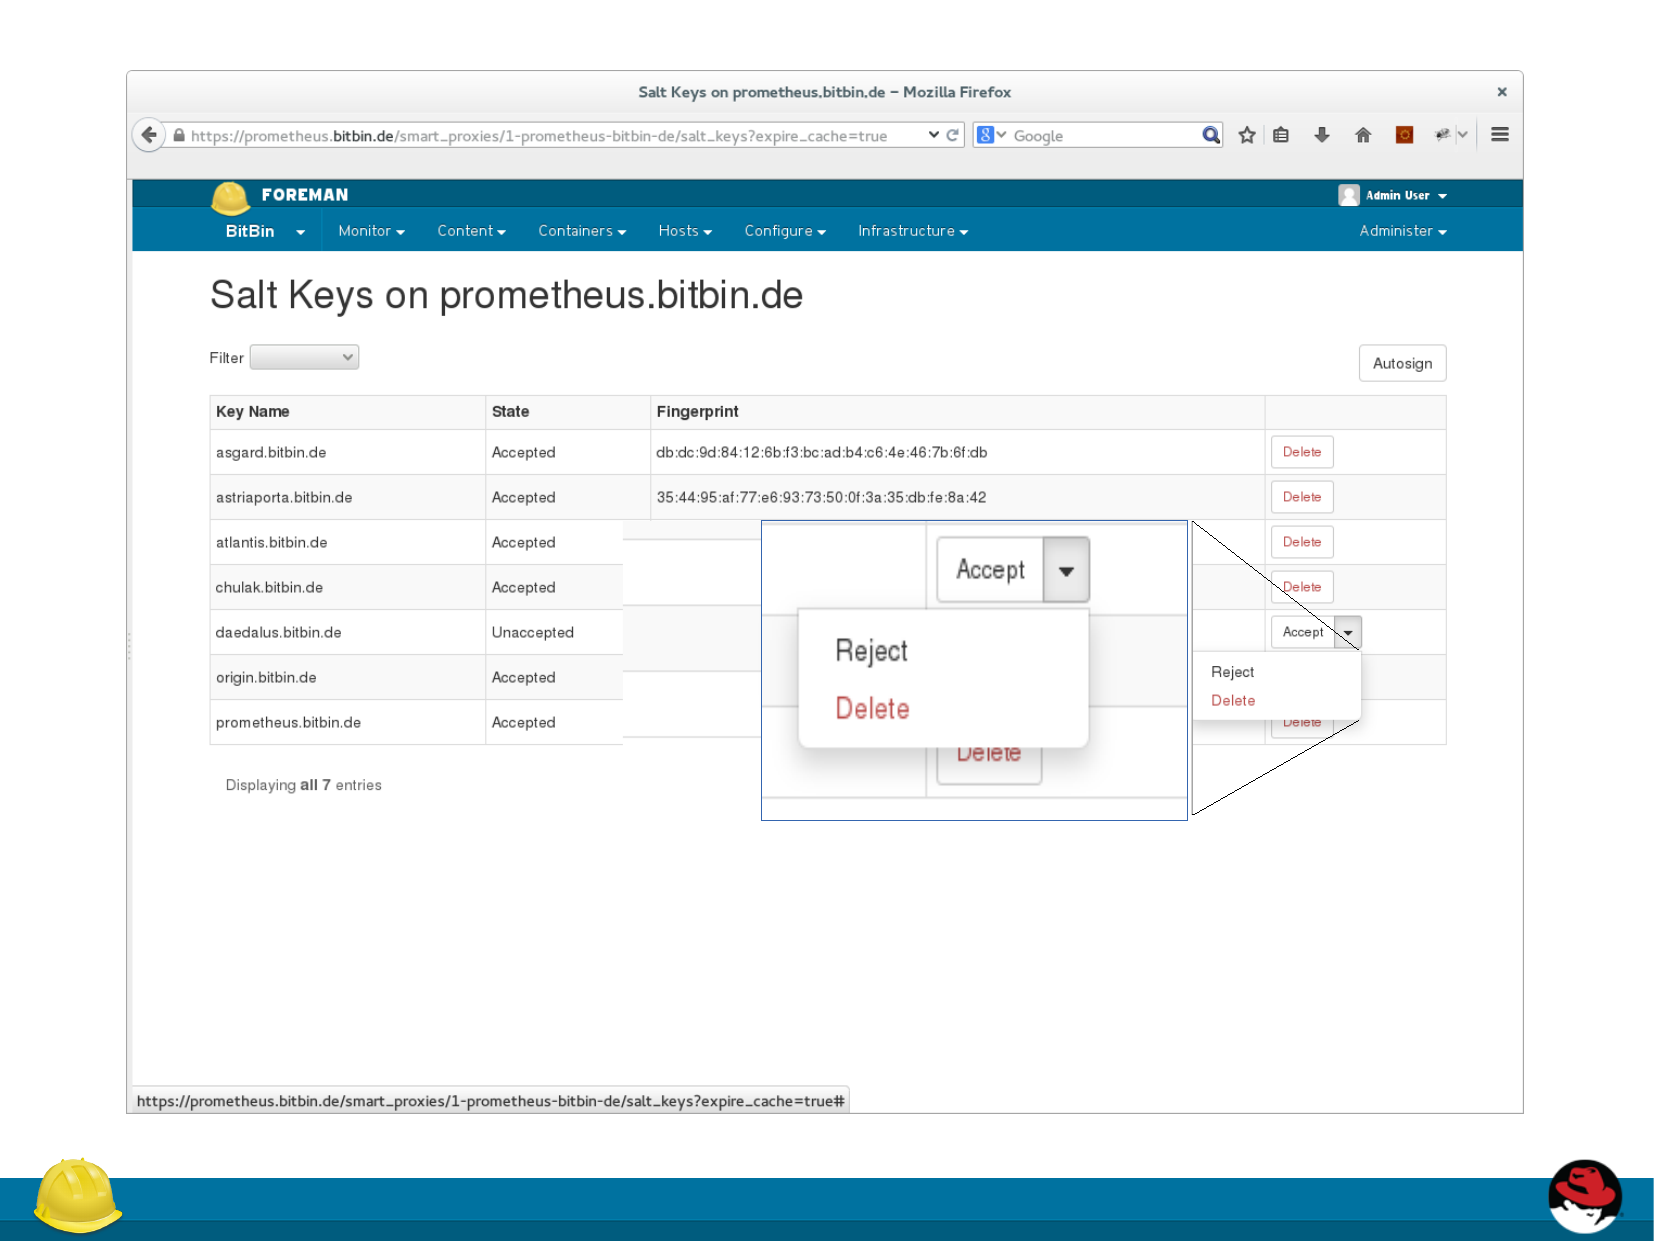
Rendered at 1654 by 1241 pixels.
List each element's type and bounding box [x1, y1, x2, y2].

picture [126, 70, 1524, 1115]
picture [1547, 1157, 1630, 1233]
picture [23, 1145, 130, 1235]
